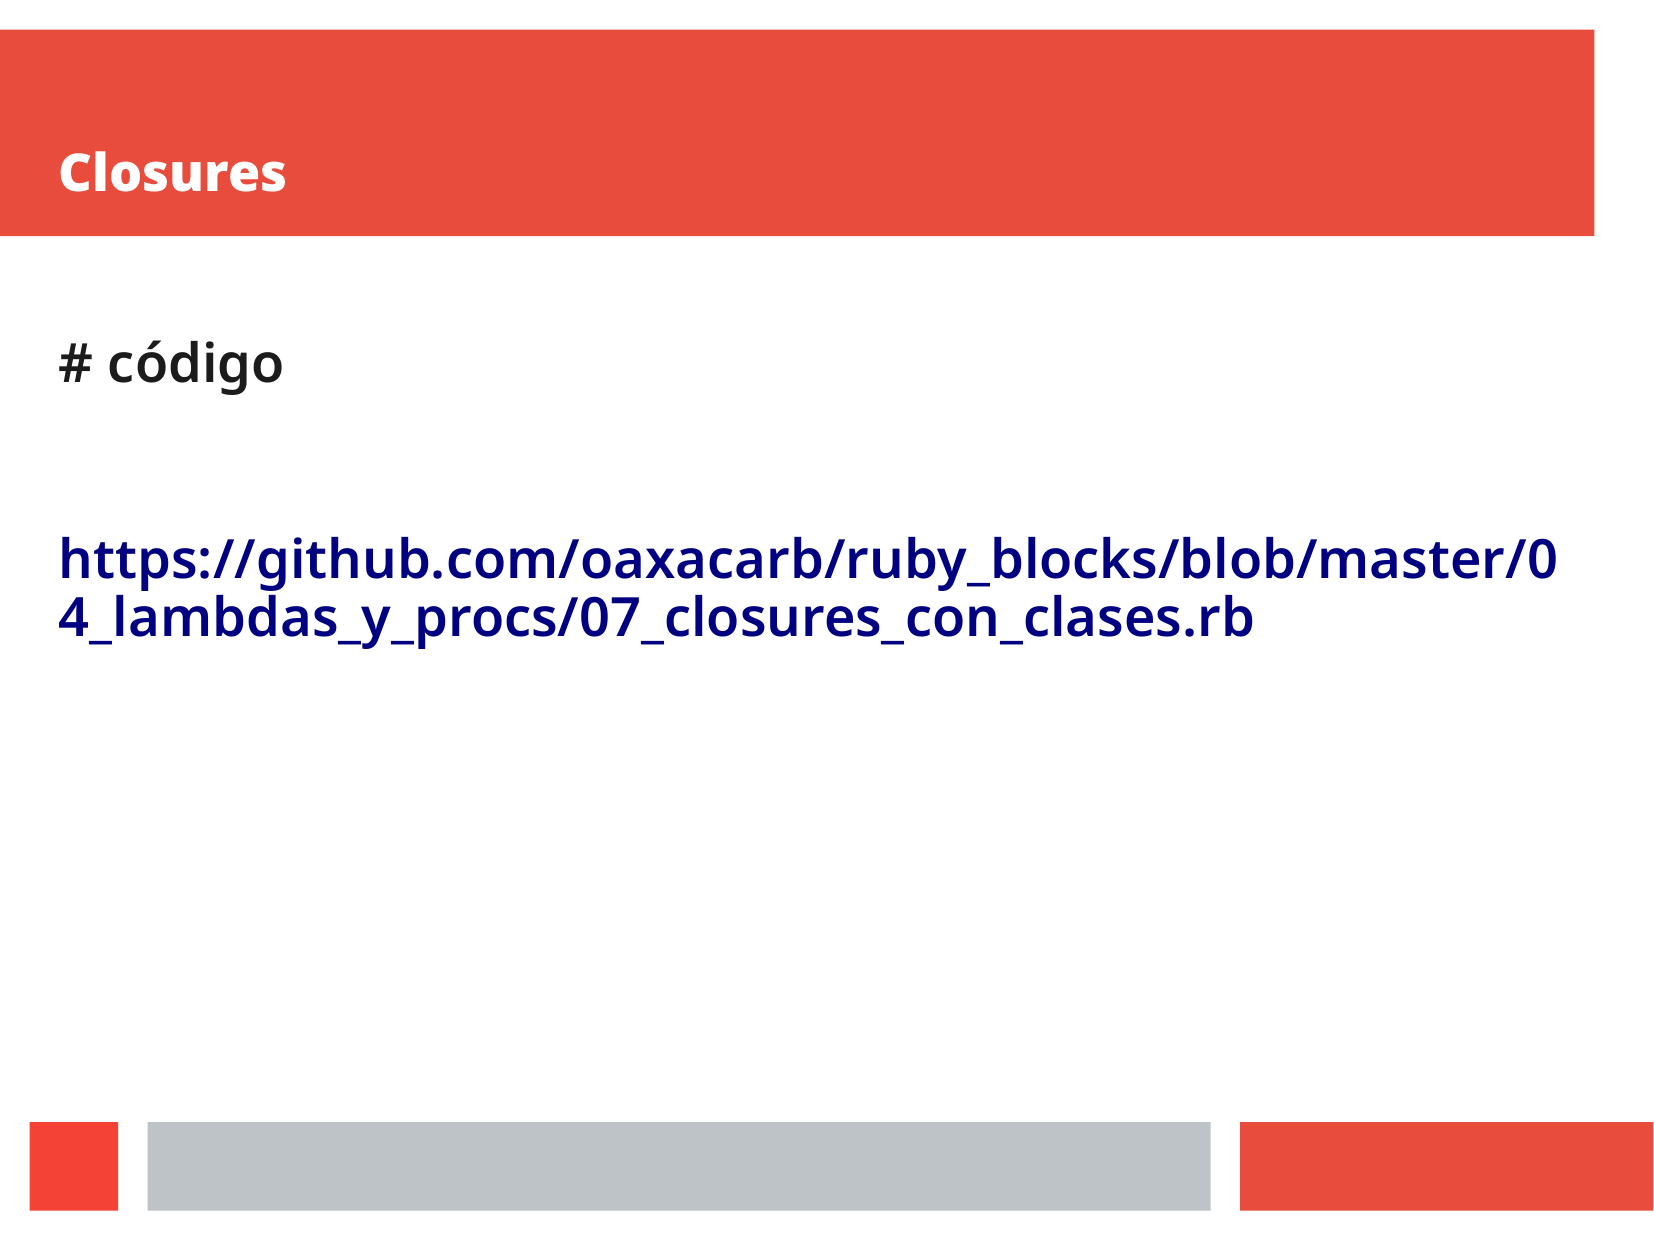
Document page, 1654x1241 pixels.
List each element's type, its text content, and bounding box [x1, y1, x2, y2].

title Closures [59, 59, 1595, 207]
list # código https://github.com/oaxacarb/ruby_blocks/blob/master/04_lambdas_y_procs/07_closures_con_clases.rb [59, 324, 1565, 1093]
